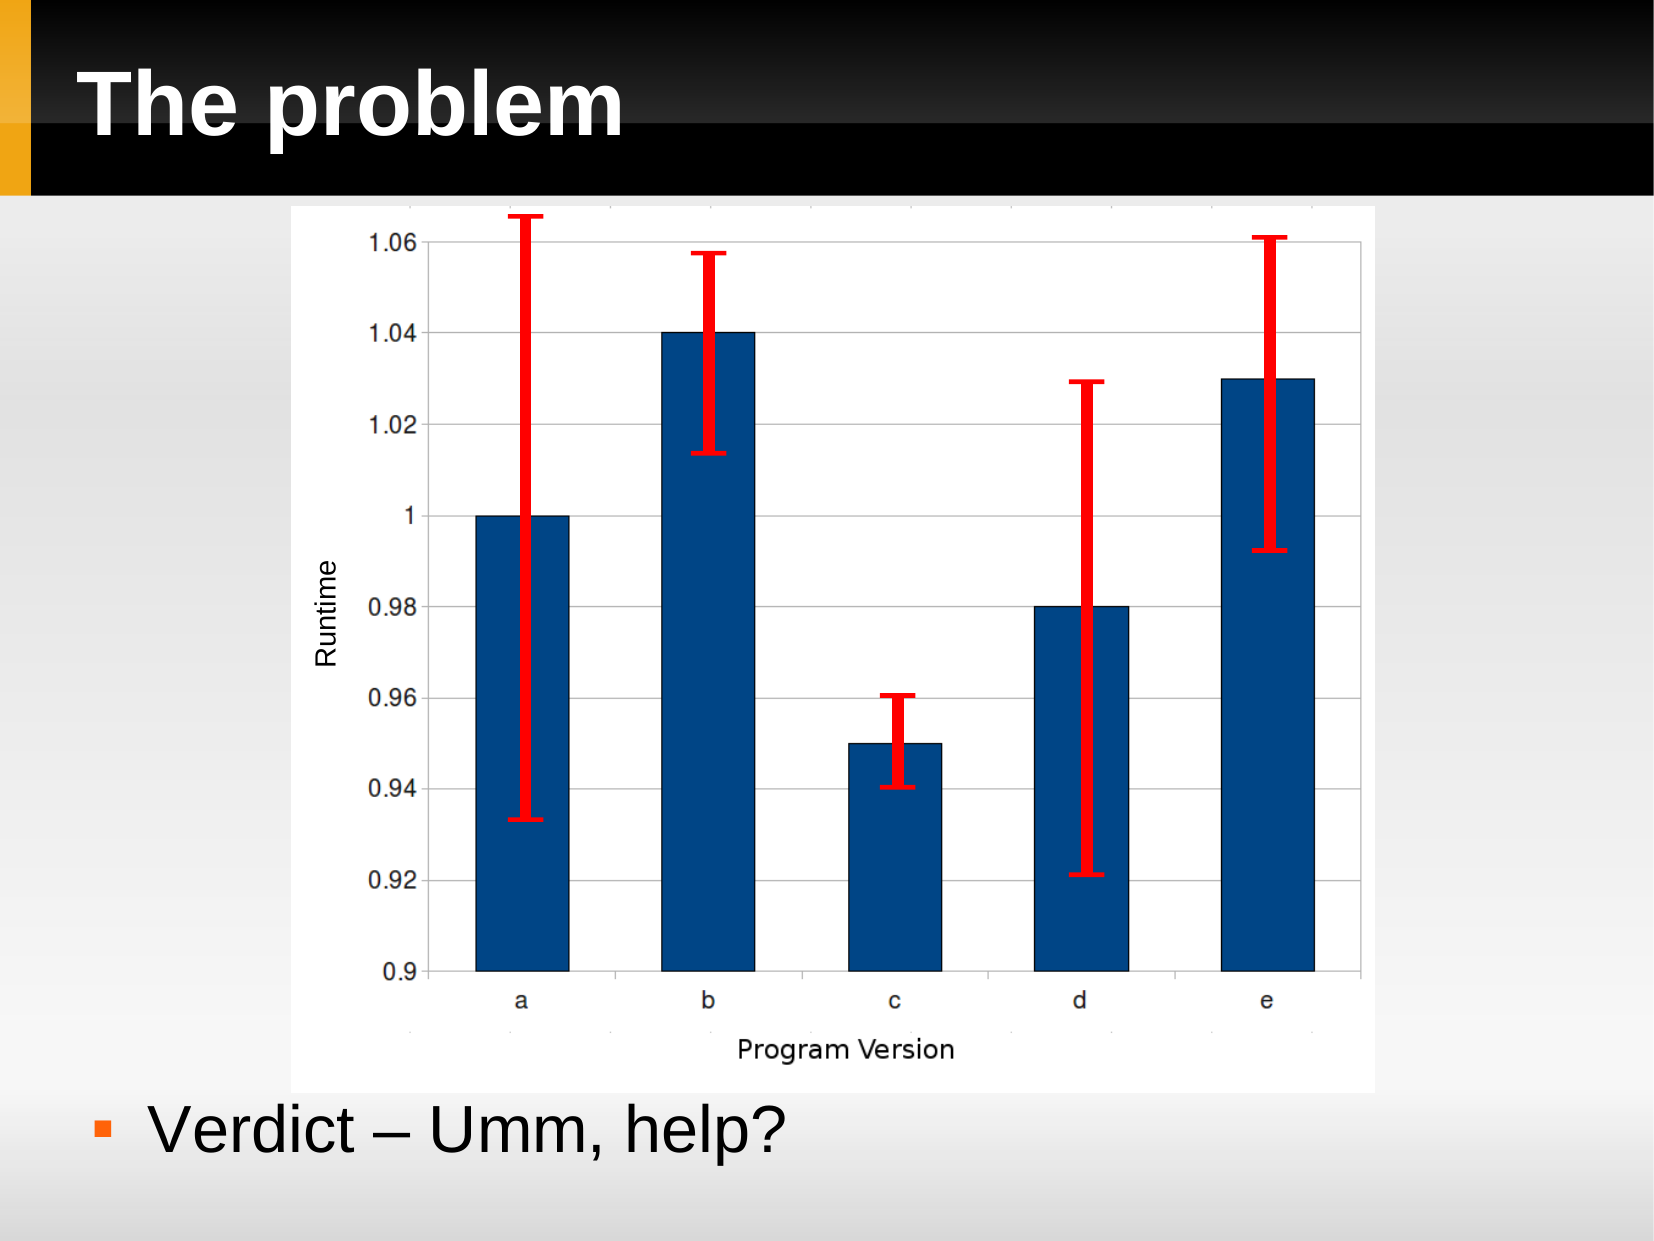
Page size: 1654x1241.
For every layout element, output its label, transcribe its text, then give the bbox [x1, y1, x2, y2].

title The problem [76, 7, 1565, 200]
list Verdict – Umm, help? [76, 1092, 1565, 1176]
text_box Runtime [301, 514, 354, 684]
picture [0, 0, 1654, 1241]
